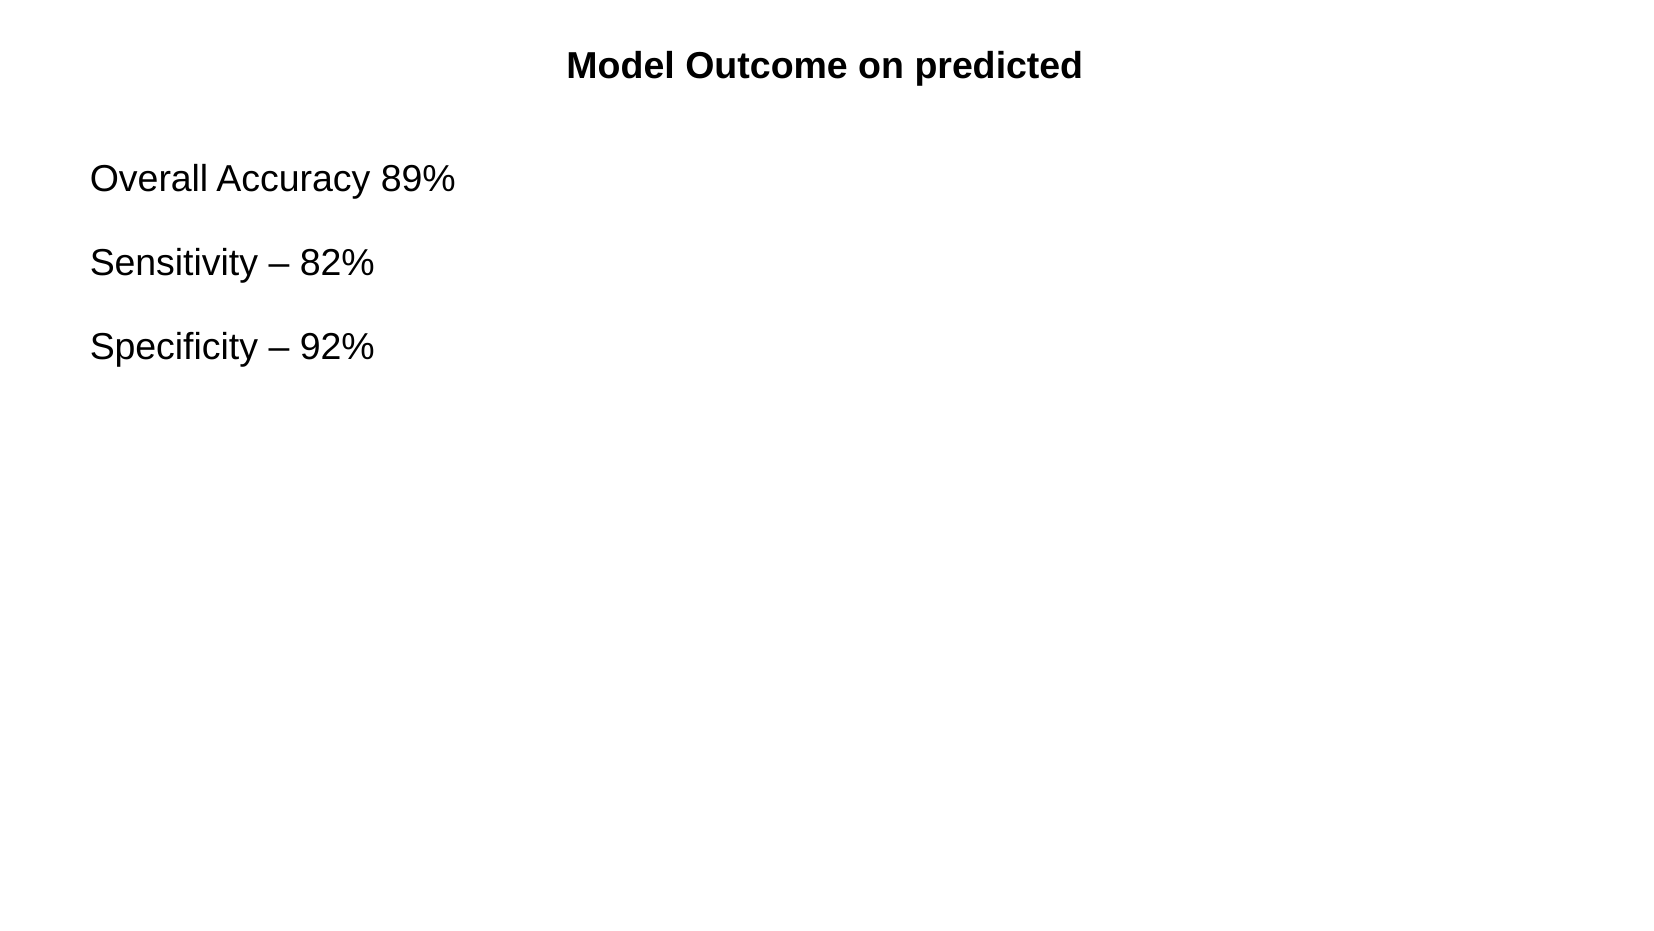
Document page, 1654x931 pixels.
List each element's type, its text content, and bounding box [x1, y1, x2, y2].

text_box Model Outcome on predicted [187, 37, 1463, 95]
text_box Overall Accuracy 89% Sensitivity – 82% Specificity – 92% [75, 150, 1613, 459]
